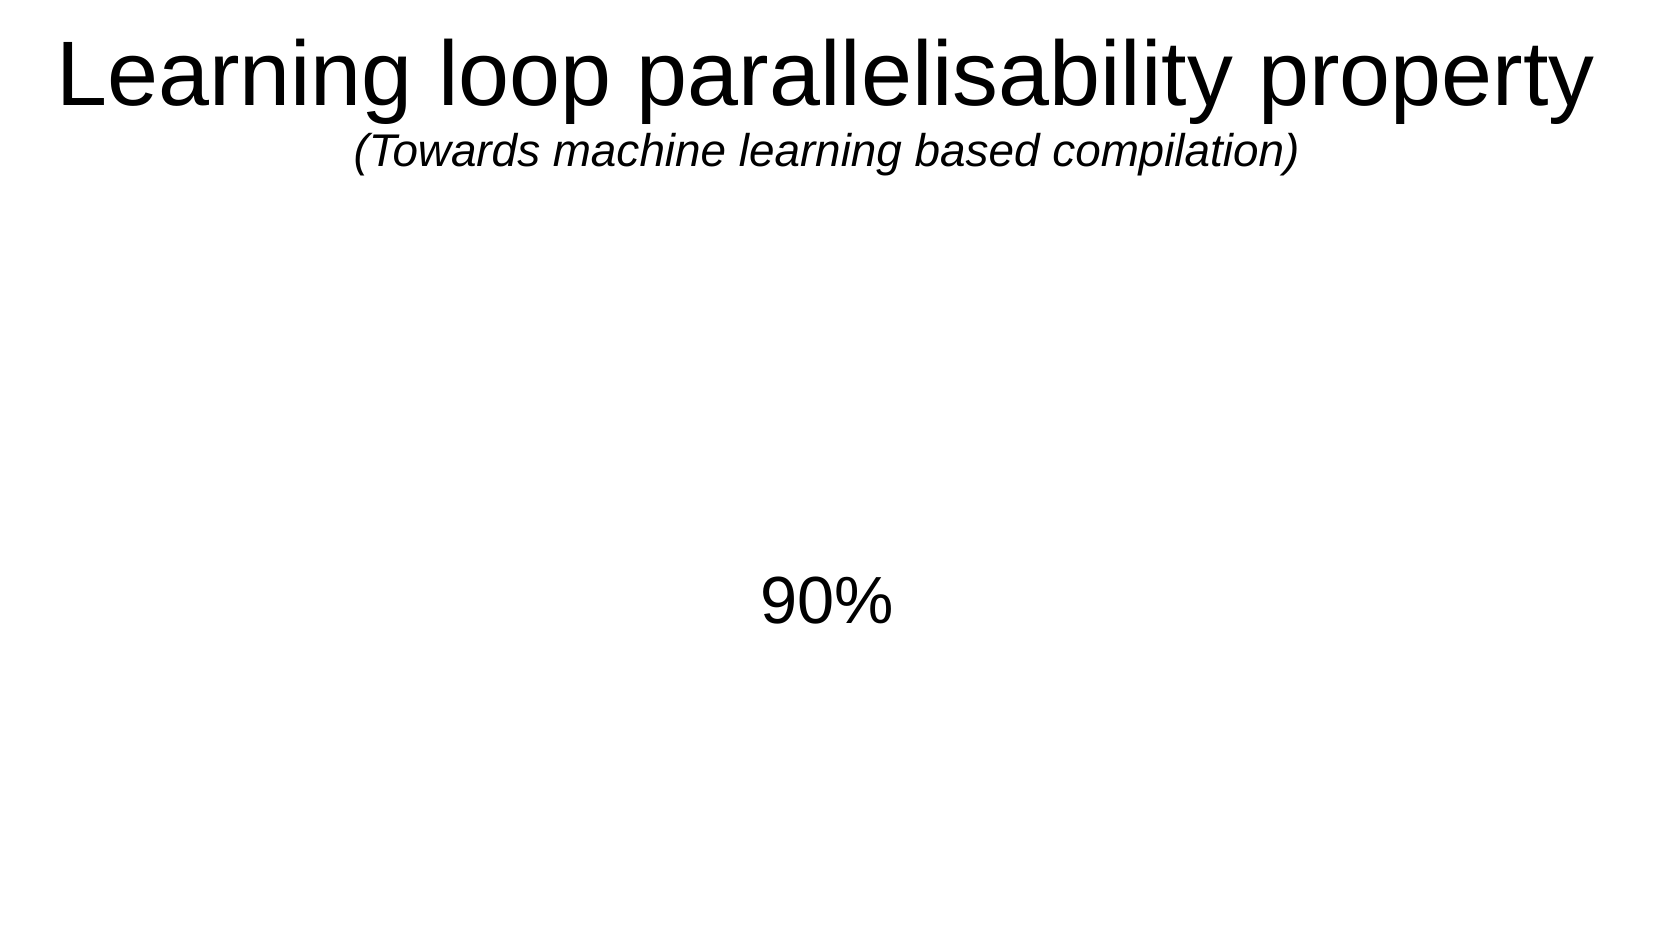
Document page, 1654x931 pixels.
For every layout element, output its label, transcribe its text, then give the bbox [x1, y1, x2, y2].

title Learning loop parallelisability property (Towards machine learning based compilation) [0, 0, 1654, 201]
subtitle 90% [82, 330, 1571, 871]
